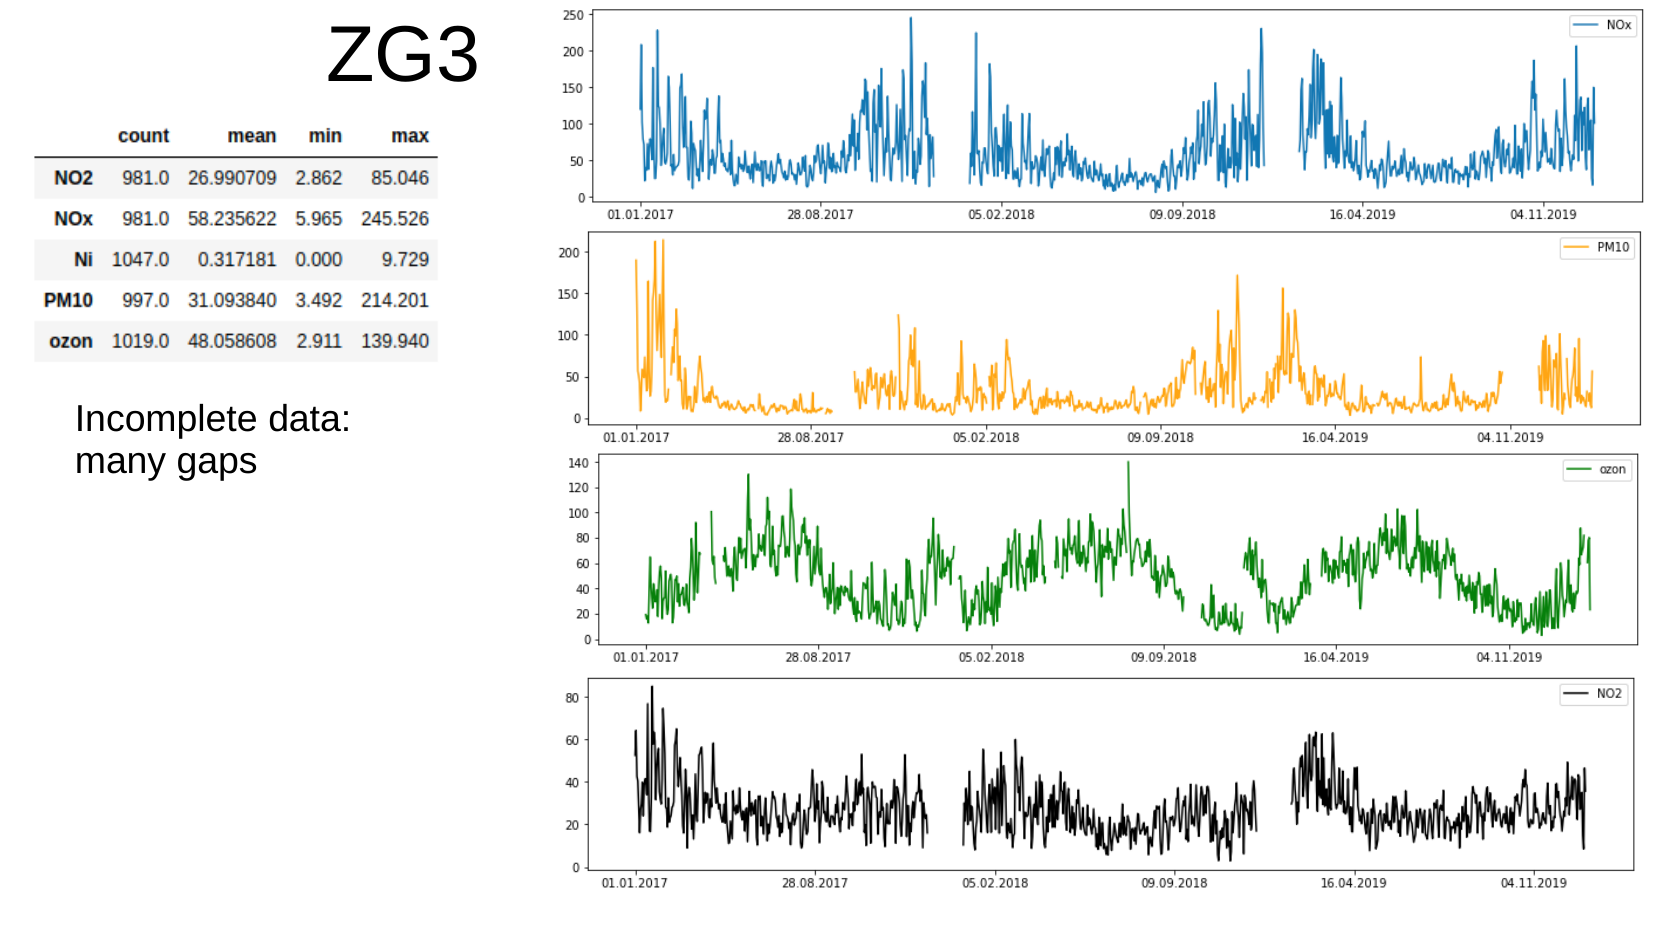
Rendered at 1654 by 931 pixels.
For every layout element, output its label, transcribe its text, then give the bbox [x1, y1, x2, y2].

text_box Incomplete data: many gaps [60, 390, 406, 511]
picture [562, 672, 1638, 897]
picture [30, 119, 449, 370]
text_box ZG3 [311, 1, 504, 110]
picture [555, 1, 1648, 448]
picture [568, 449, 1643, 670]
